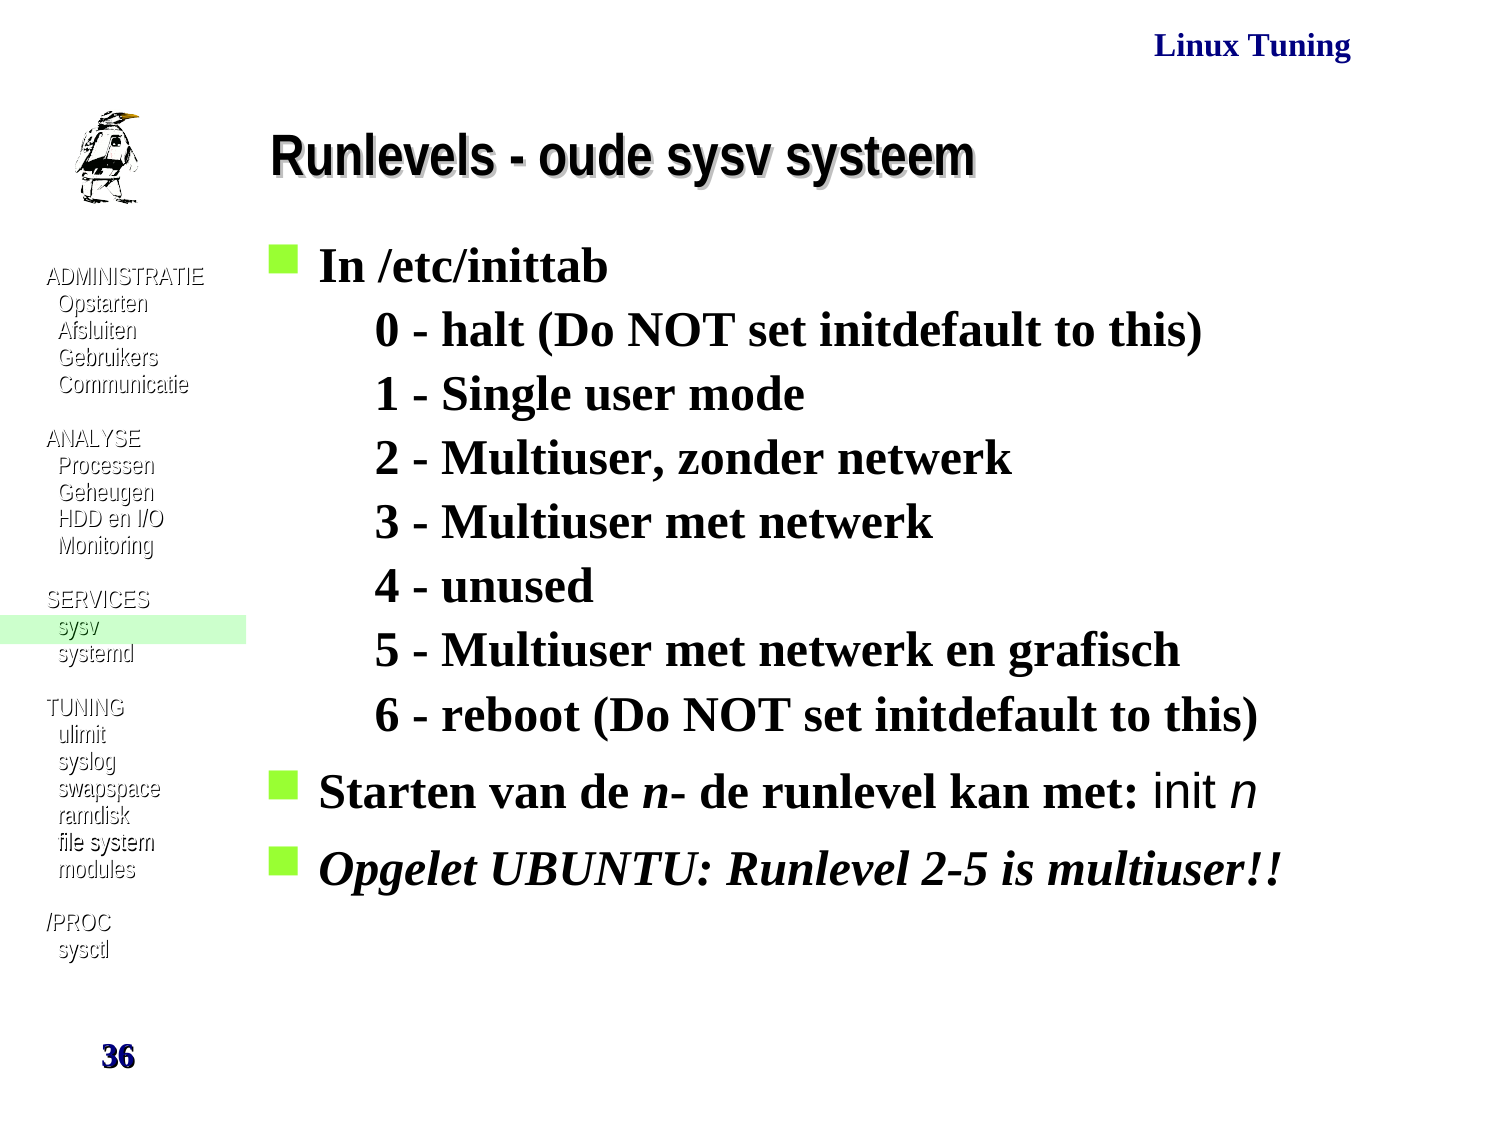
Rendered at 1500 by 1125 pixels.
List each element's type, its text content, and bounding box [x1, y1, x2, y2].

picture [57, 105, 143, 206]
list In /etc/inittab 0 - halt (Do NOT set initdefault to this) 1 - Single user mode 2 - Multiuser, zonder netwerk 3 - Multiuser met netwerk 4 - unused 5 - Multiuser met netwerk en grafisch 6 - reboot (Do NOT set initdefault to this) Starten van de n- de runlevel kan met: init n Opgelet UBUNTU: Runlevel 2-5 is multiuser!! [264, 229, 1486, 995]
text_box [0, 615, 247, 645]
title Runlevels - oude sysv systeem [270, 41, 1500, 250]
